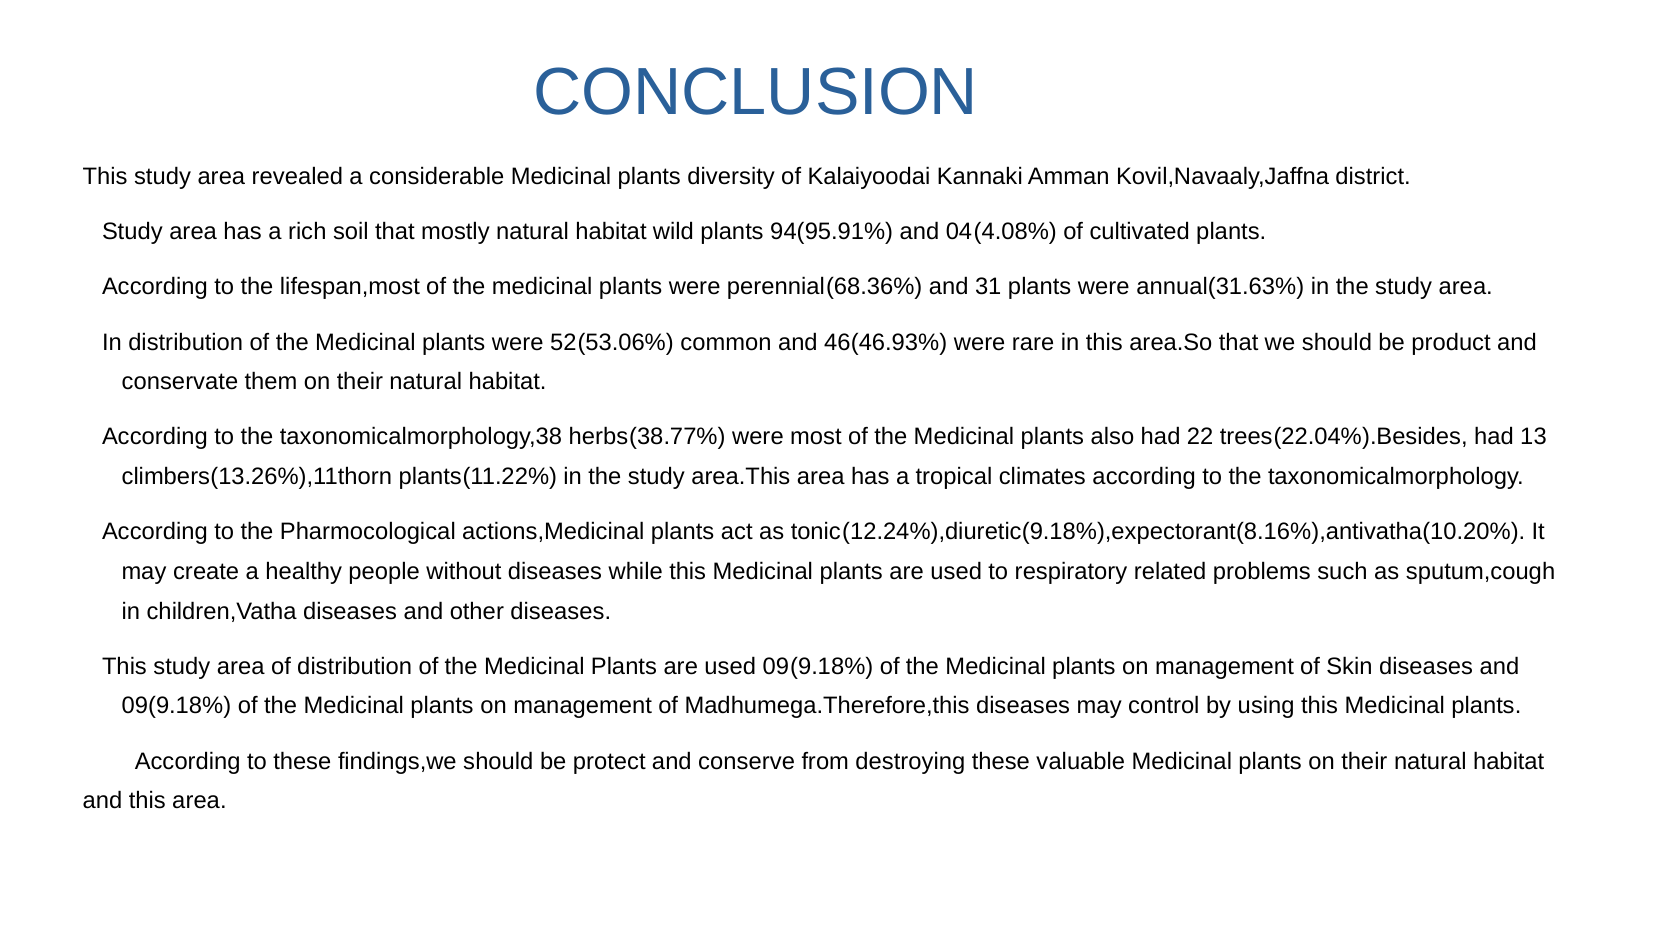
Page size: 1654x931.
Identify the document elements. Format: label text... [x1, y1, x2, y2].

title CONCLUSION [11, 0, 1501, 151]
list This study area revealed a considerable Medicinal plants diversity of Kalaiyoodai Kannaki Amman Kovil,Navaaly,Jaffna district. Study area has a rich soil that mostly natural habitat wild plants 94(95.91%) and 04(4.08%) of cultivated plants. According to the lifespan,most of the medicinal plants were perennial(68.36%) and 31 plants were annual(31.63%) in the study area. In distribution of the Medicinal plants were 52(53.06%) common and 46(46.93%) were rare in this area.So that we should be product and conservate them on their natural habitat. According to the taxonomicalmorphology,38 herbs(38.77%) were most of the Medicinal plants also had 22 trees(22.04%).Besides, had 13 climbers(13.26%),11thorn plants(11.22%) in the study area.This area has a tropical climates according to the taxonomicalmorphology. According to the Pharmocological actions,Medicinal plants act as tonic(12.24%),diuretic(9.18%),expectorant(8.16%),antivatha(10.20%). It may create a healthy people without diseases while this Medicinal plants are used to respiratory related problems such as sputum,cough in children,Vatha diseases and other diseases. This study area of distribution of the Medicinal Plants are used 09(9.18%) of the Medicinal plants on management of Skin diseases and 09(9.18%) of the Medicinal plants on management of Madhumega.Therefore,this diseases may control by using this Medicinal plants. According to these findings,we should be protect and conserve from destroying these valuable Medicinal plants on their natural habitat and this area. [82, 150, 1571, 901]
